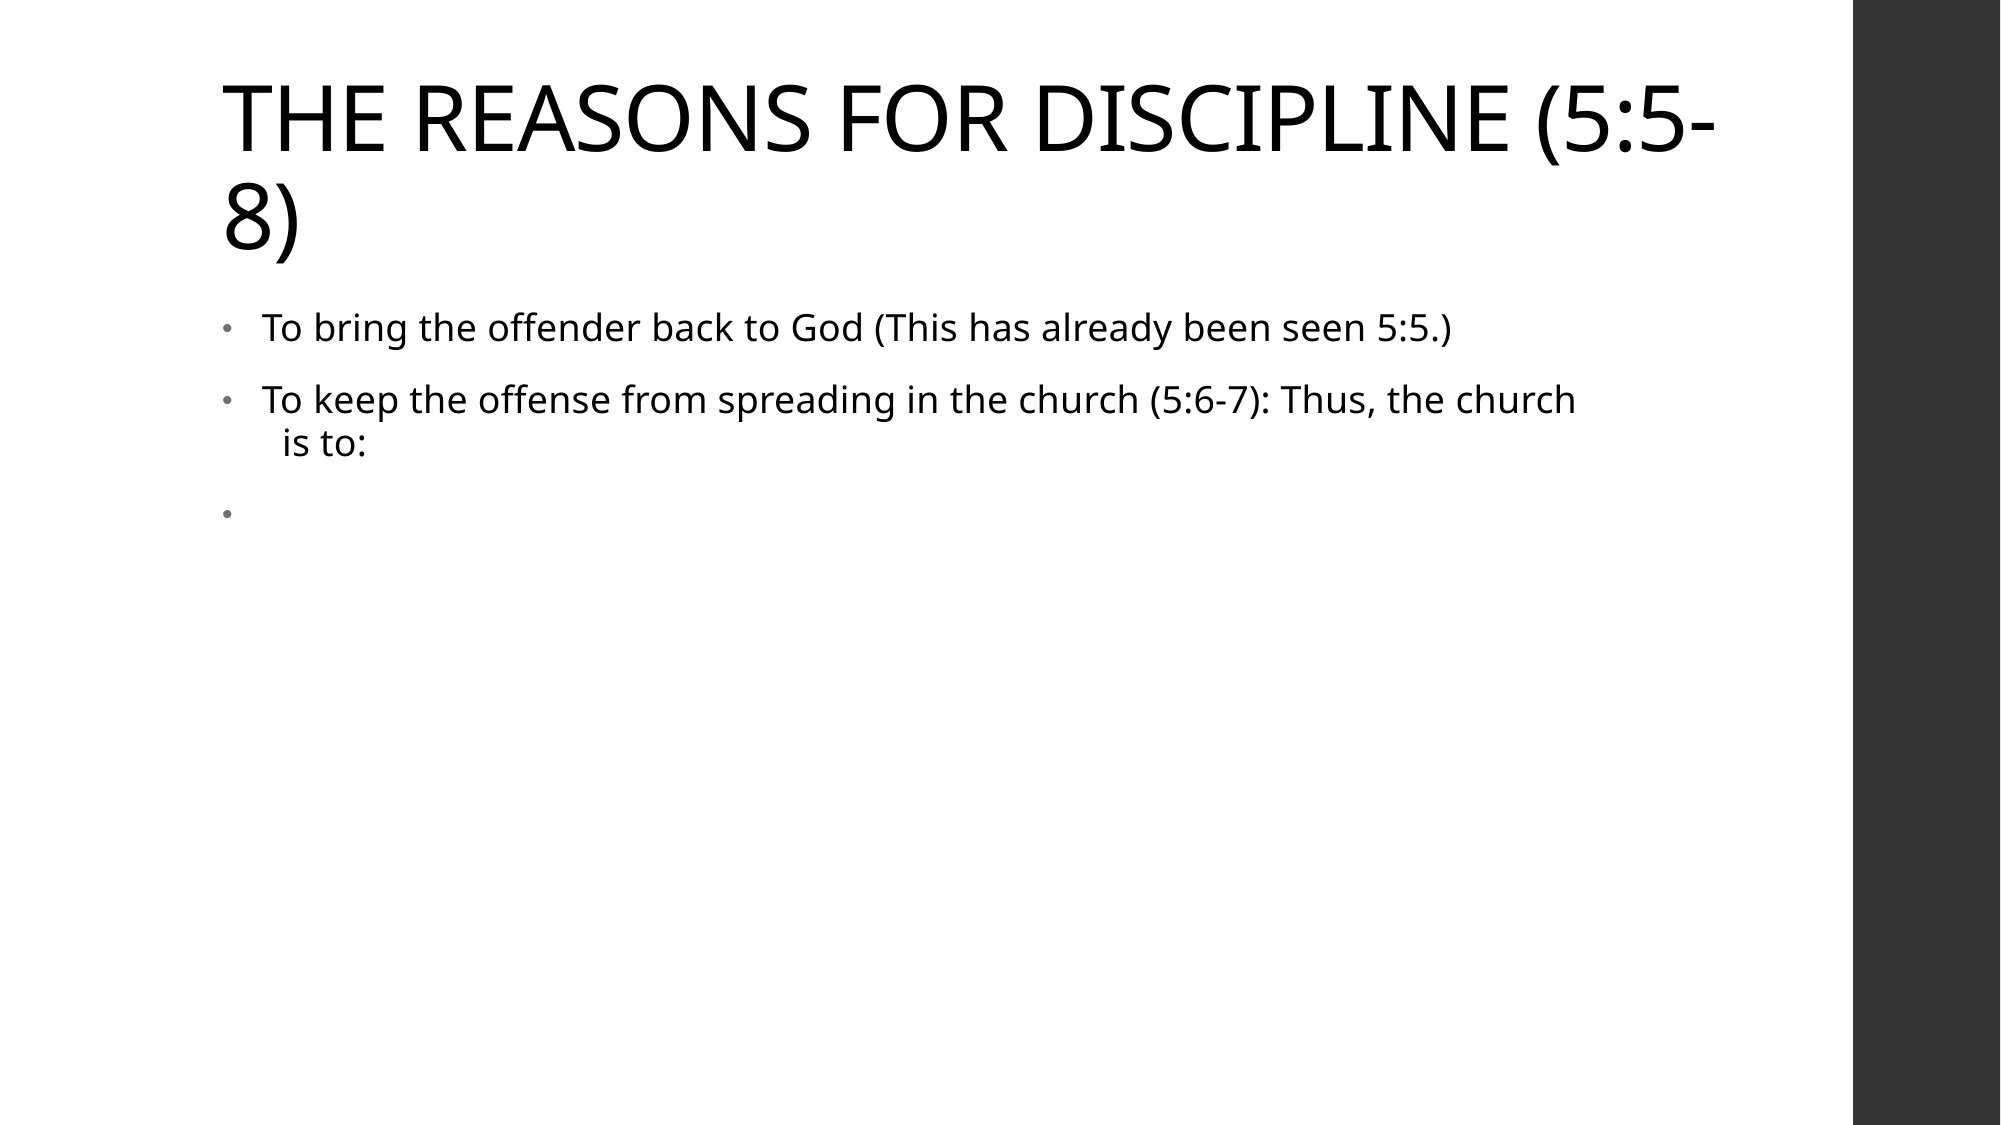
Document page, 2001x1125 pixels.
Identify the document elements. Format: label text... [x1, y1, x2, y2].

title THE REASONS FOR DISCIPLINE (5:5-8) [206, 60, 1797, 278]
list To bring the offender back to God (This has already been seen 5:5.) To keep the offense from spreading in the church (5:6-7): Thus, the church is to: [206, 299, 1617, 1014]
